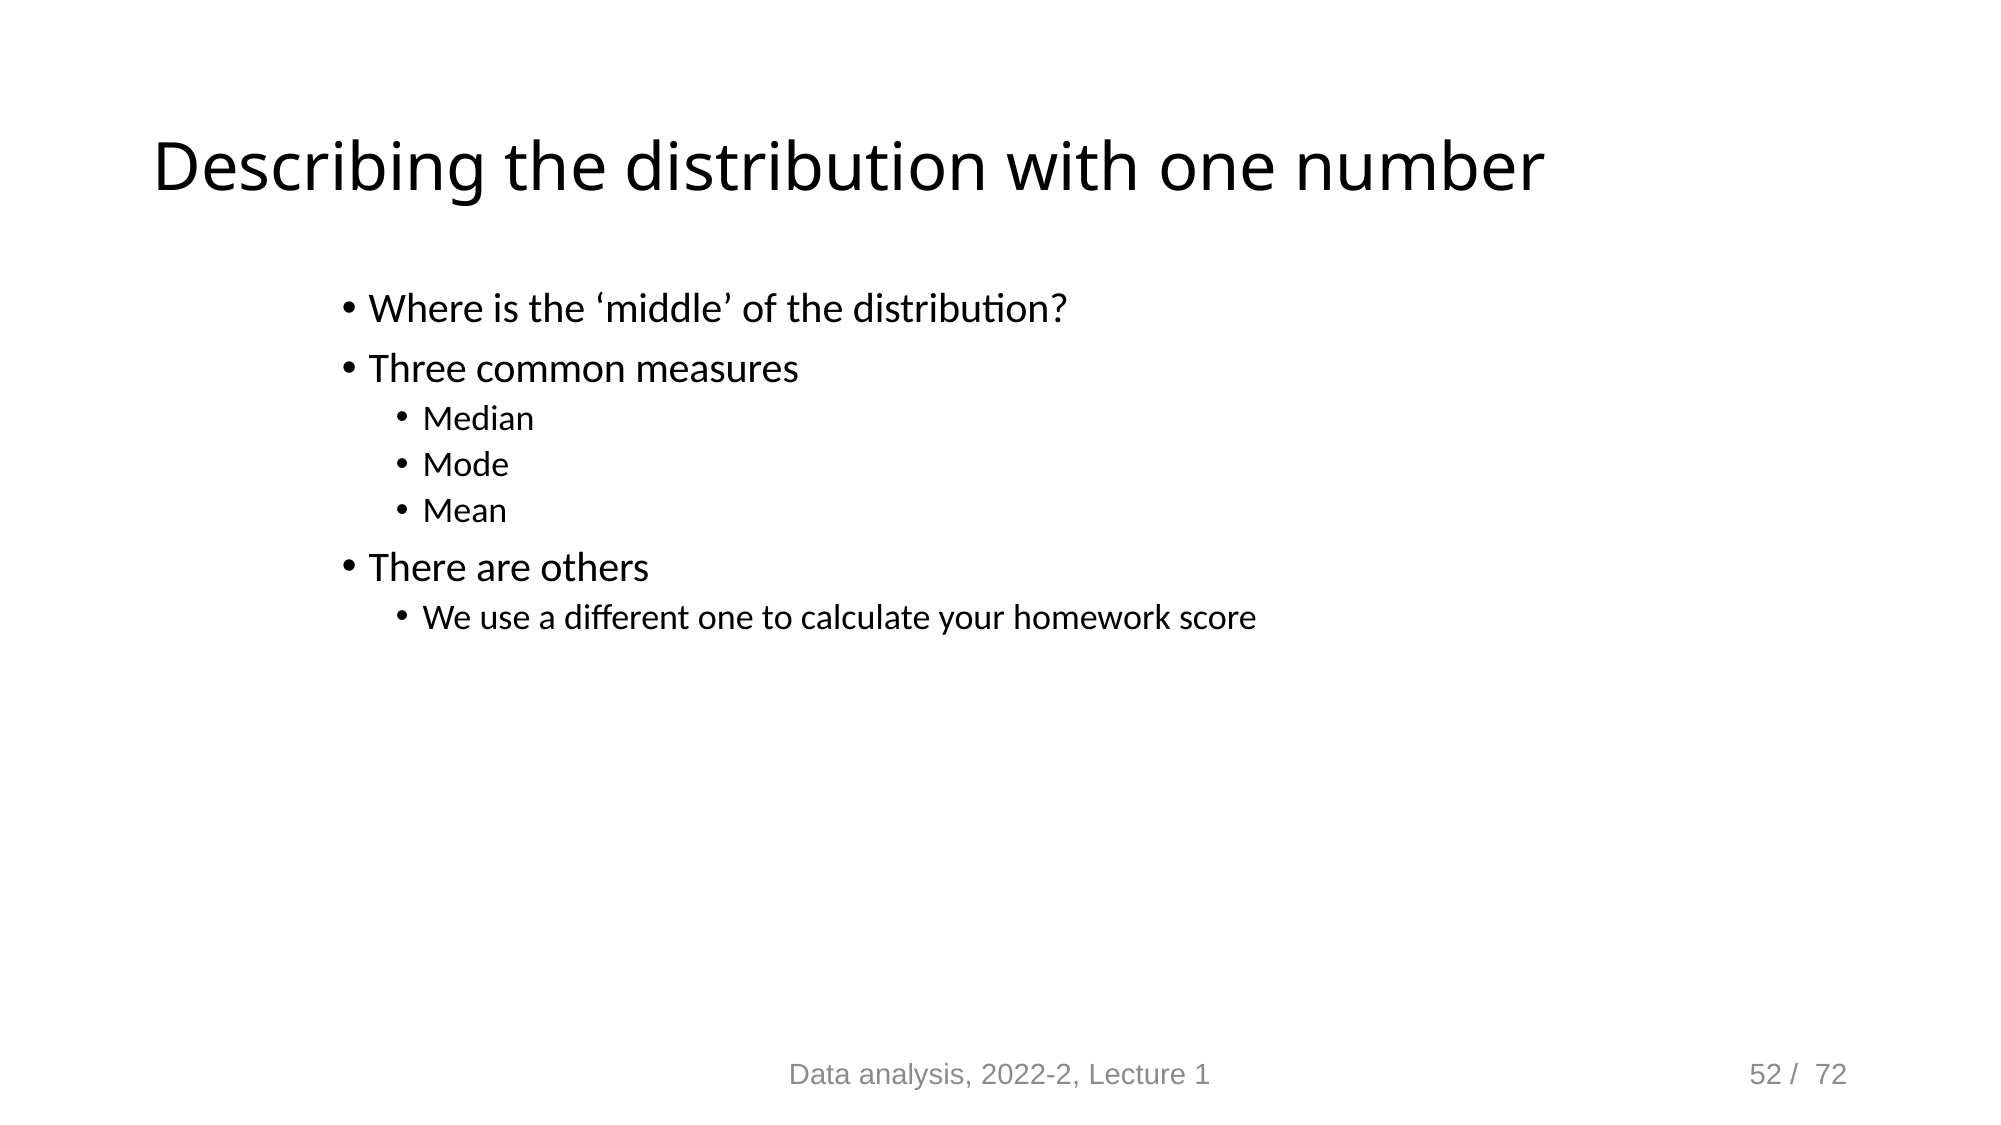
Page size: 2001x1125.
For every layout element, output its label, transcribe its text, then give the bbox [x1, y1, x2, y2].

title Describing the distribution with one number [137, 59, 1863, 278]
footer Data analysis, 2022-2, Lecture 1 [662, 1042, 1338, 1103]
slide_number <number> / 72 [1412, 1042, 1863, 1103]
list Where is the ‘middle’ of the distribution? Three common measures Median Mode Mean There are others We use a different one to calculate your homework score [326, 278, 1677, 646]
